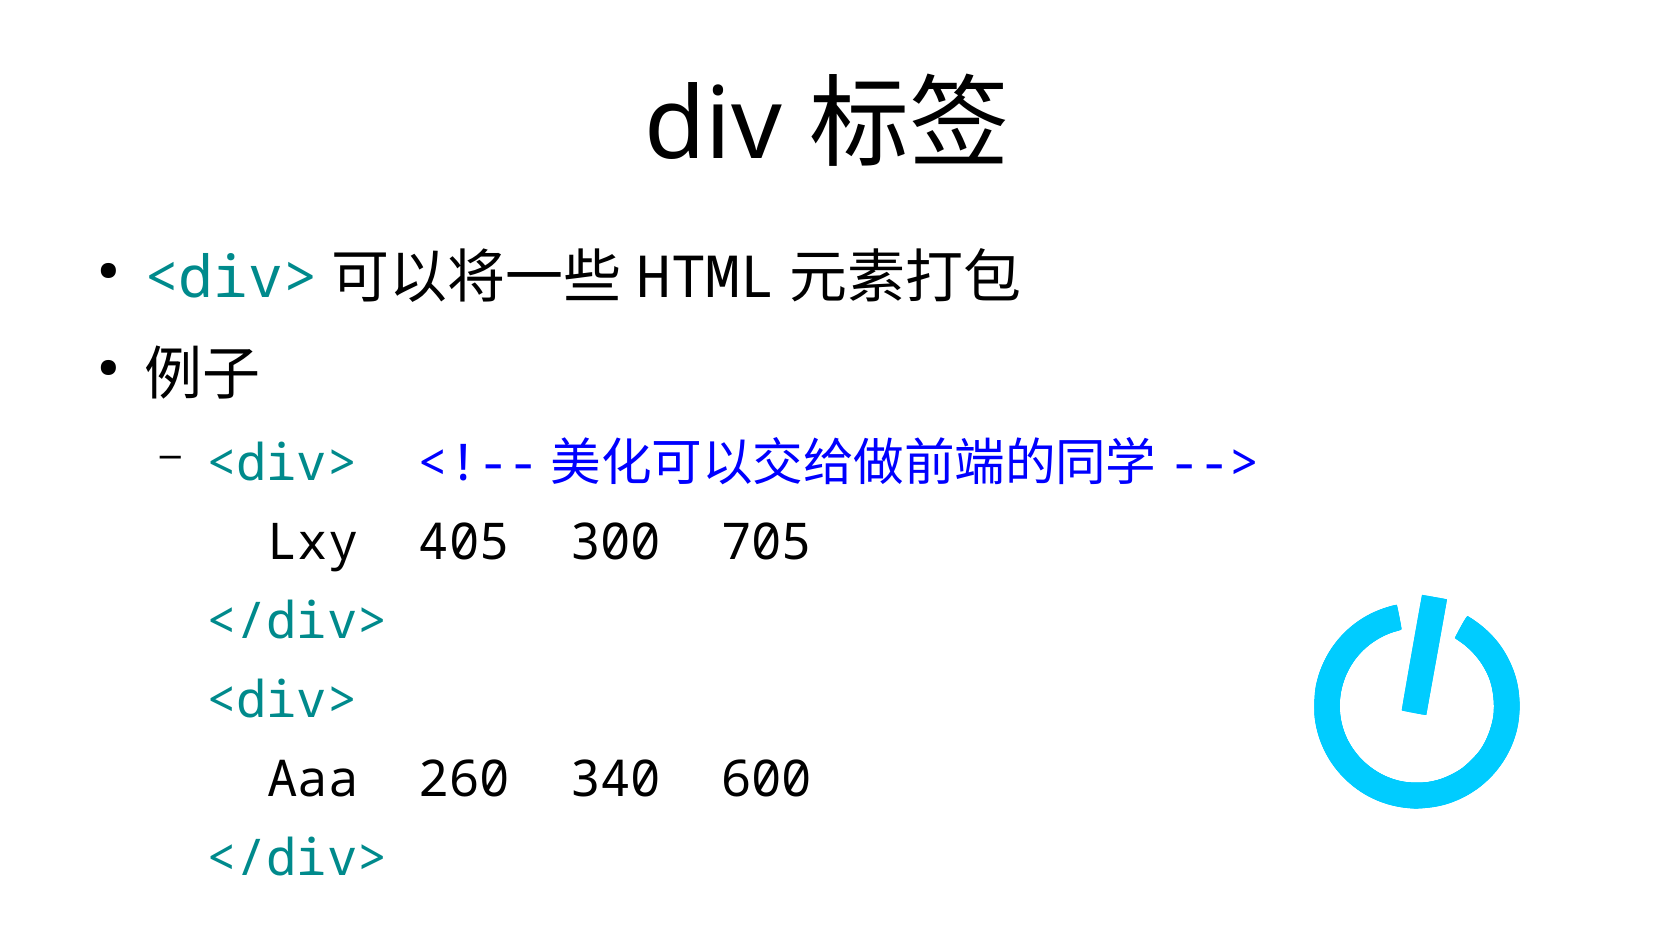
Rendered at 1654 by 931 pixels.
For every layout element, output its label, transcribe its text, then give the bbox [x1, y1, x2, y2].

list <div>可以将一些HTML元素打包 例子 <div> <!--美化可以交给做前端的同学--> Lxy 405 300 705 </div> <div> Aaa 260 340 600 </div> [82, 217, 1571, 898]
title div标签 [82, 37, 1571, 193]
